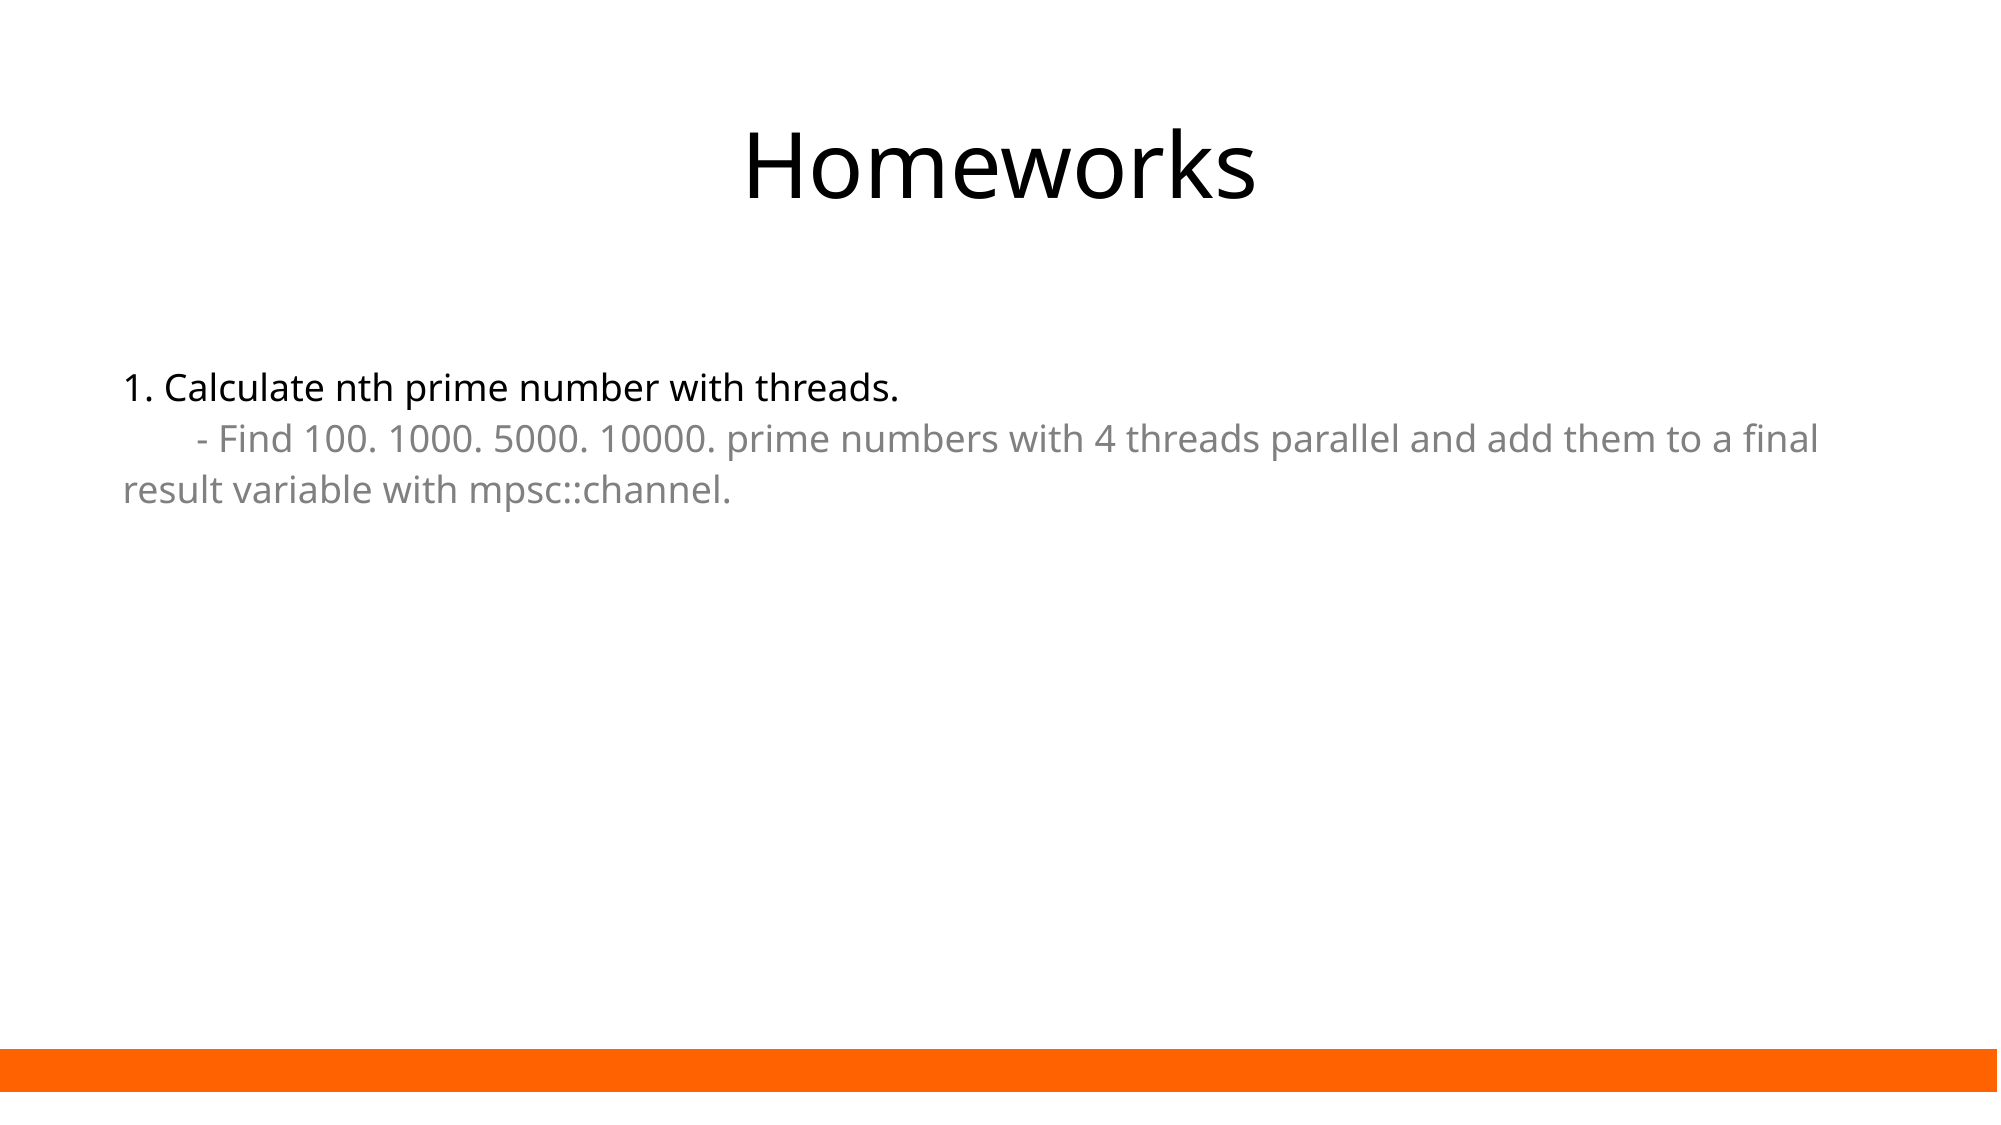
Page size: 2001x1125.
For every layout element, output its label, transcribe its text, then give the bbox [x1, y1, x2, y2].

title Homeworks [137, 59, 1863, 278]
text_box [0, 1049, 1997, 1092]
text_box 1. Calculate nth prime number with threads. - Find 100. 1000. 5000. 10000. prime numbers with 4 threads parallel and add them to a final result variable with mpsc::channel. [107, 354, 1893, 790]
